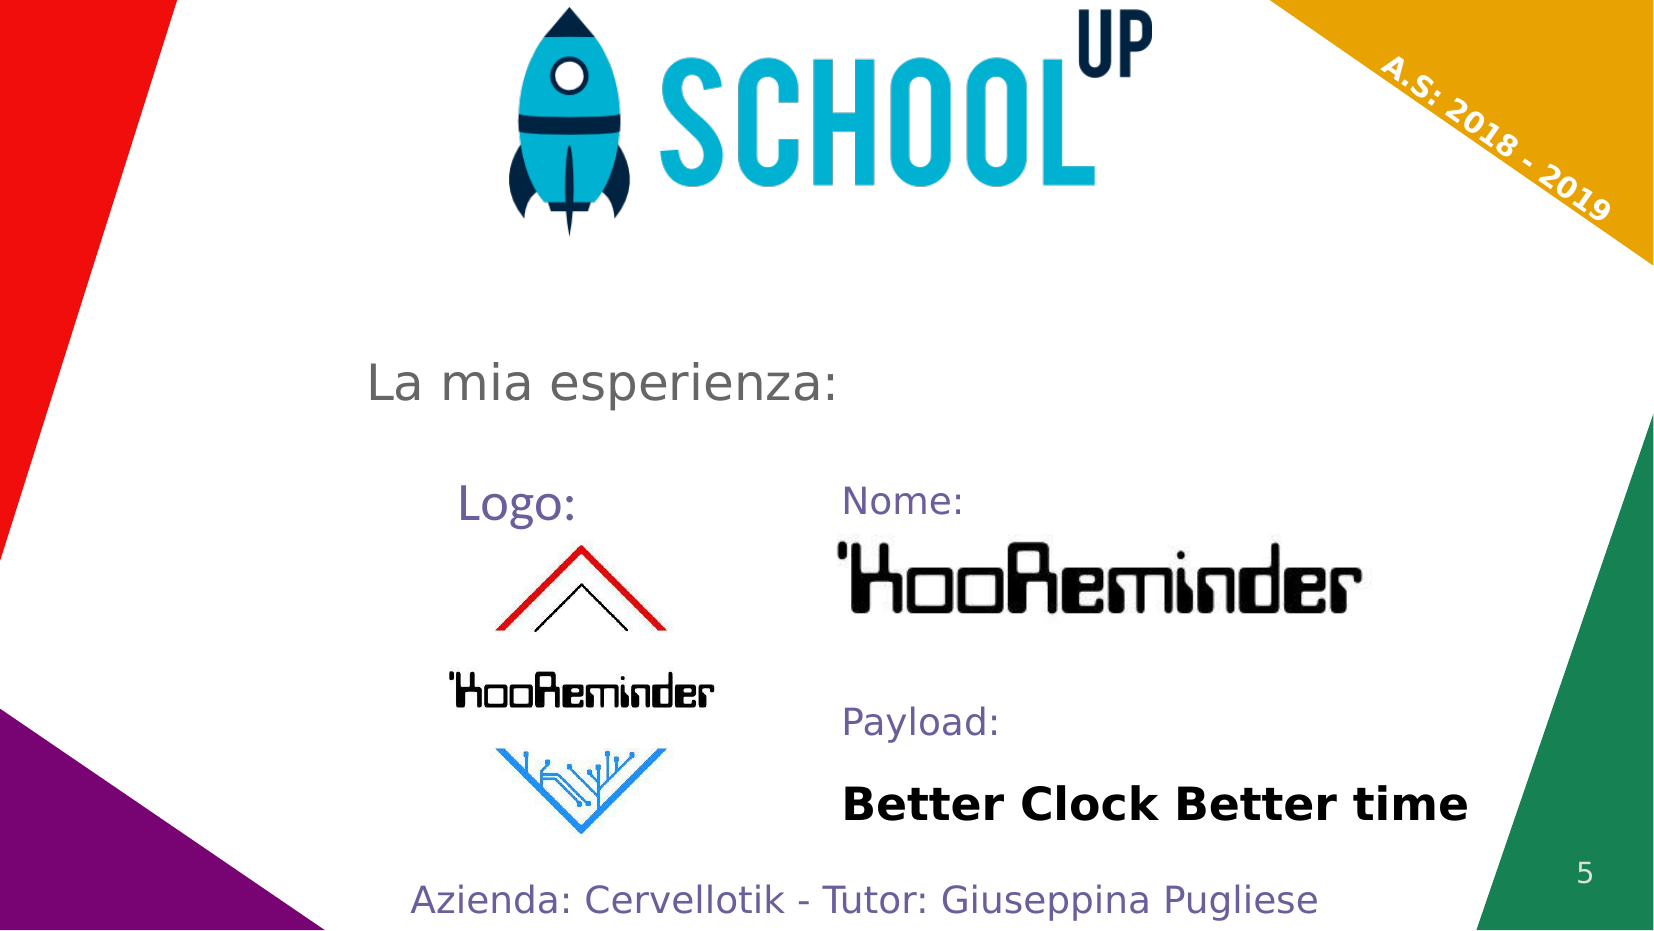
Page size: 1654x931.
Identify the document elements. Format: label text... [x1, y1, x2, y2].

text_box Nome: [826, 472, 1123, 518]
text_box Azienda: Cervellotik - Tutor: Giuseppina Pugliese [324, 871, 1447, 931]
picture [803, 518, 1394, 638]
text_box Payload: Better Clock Better time [826, 649, 1536, 839]
picture [509, 7, 1152, 237]
list La mia esperienza: [295, 354, 1447, 414]
text_box A.S: 2018 - 2019 [1278, 0, 1645, 286]
picture [431, 540, 730, 839]
text_box Logo: [442, 472, 768, 562]
